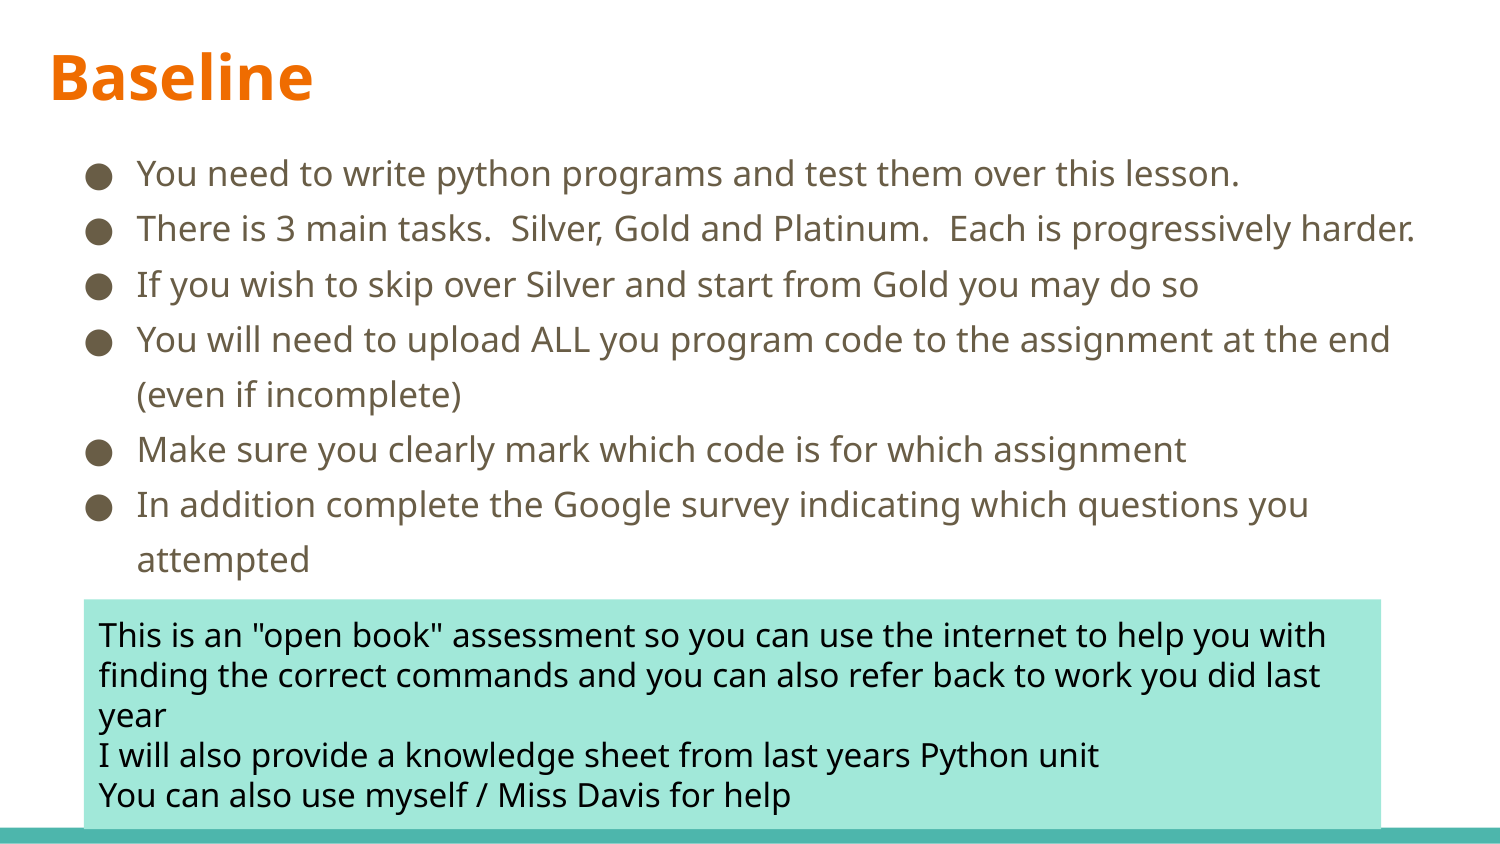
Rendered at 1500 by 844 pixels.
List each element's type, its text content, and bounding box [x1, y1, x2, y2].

text_box This is an "open book" assessment so you can use the internet to help you with finding the correct commands and you can also refer back to work you did last year I will also provide a knowledge sheet from last years Python unit You can also use myself / Miss Davis for help [83, 599, 1382, 830]
title Baseline [33, 18, 1432, 135]
list You need to write python programs and test them over this lesson. There is 3 main tasks. Silver, Gold and Platinum. Each is progressively harder. If you wish to skip over Silver and start from Gold you may do so You will need to upload ALL you program code to the assignment at the end (even if incomplete) Make sure you clearly mark which code is for which assignment In addition complete the Google survey indicating which questions you attempted [51, 126, 1449, 630]
